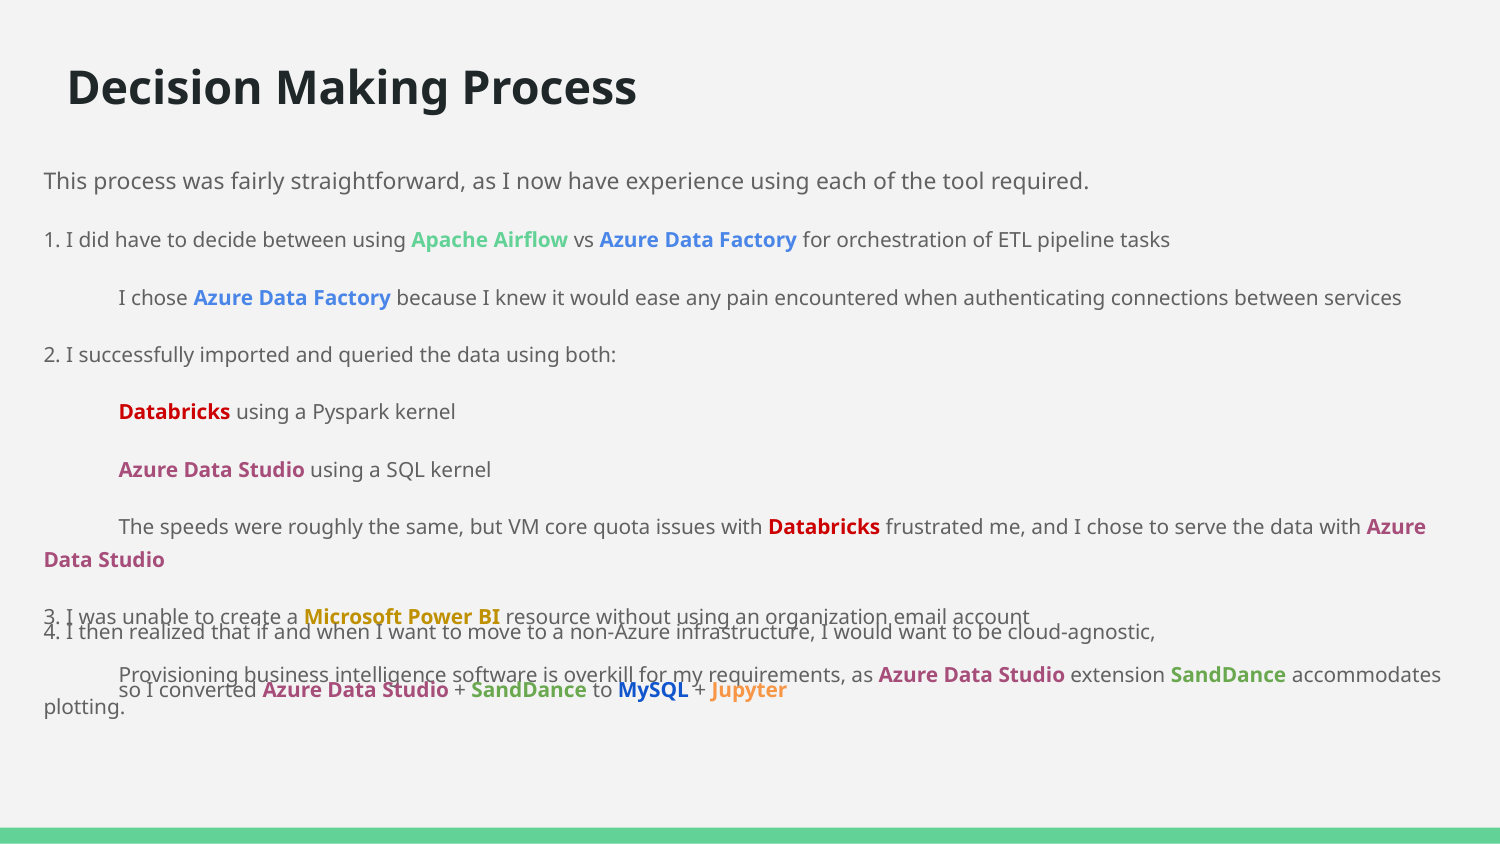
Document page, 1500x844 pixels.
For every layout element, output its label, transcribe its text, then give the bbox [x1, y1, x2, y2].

text_box Decision Making Process [51, 39, 1449, 134]
text_box This process was fairly straightforward, as I now have experience using each of the tool required. 1. I did have to decide between using Apache Airflow vs Azure Data Factory for orchestration of ETL pipeline tasks I chose Azure Data Factory because I knew it would ease any pain encountered when authenticating connections between services 2. I successfully imported and queried the data using both: Databricks using a Pyspark kernel Azure Data Studio using a SQL kernel The speeds were roughly the same, but VM core quota issues with Databricks frustrated me, and I chose to serve the data with Azure Data Studio 3. I was unable to create a Microsoft Power BI resource without using an organization email account Provisioning business intelligence software is overkill for my requirements, as Azure Data Studio extension SandDance accommodates plotting. [28, 145, 1488, 598]
text_box 4. I then realized that if and when I want to move to a non-Azure infrastructure, I would want to be cloud-agnostic, so I converted Azure Data Studio + SandDance to MySQL + Jupyter [28, 598, 1488, 844]
